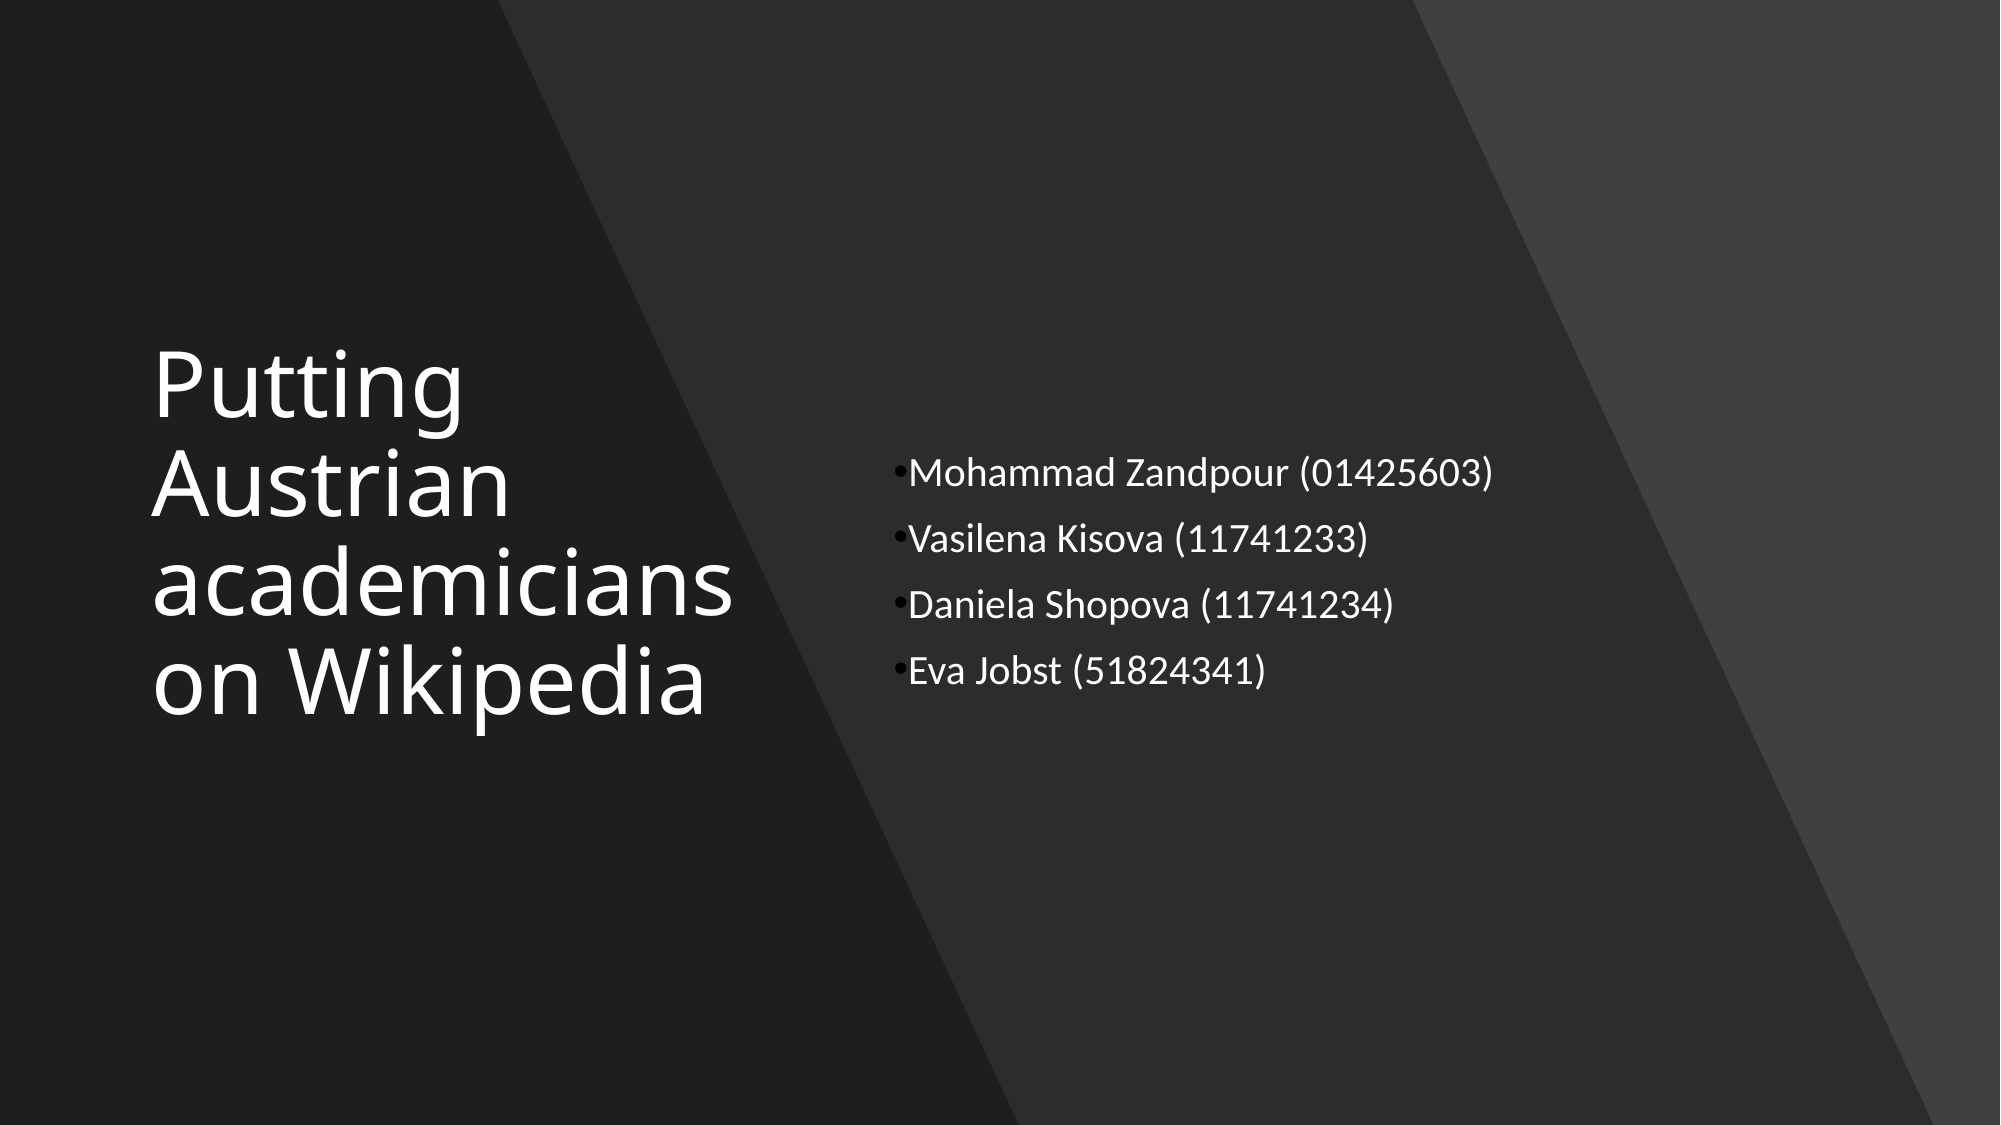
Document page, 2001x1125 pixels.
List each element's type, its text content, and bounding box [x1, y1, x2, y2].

text_box [0, 0, 2000, 1125]
title Putting Austrian academicians on Wikipedia [136, 59, 789, 1014]
subtitle Mohammad Zandpour (01425603) Vasilena Kisova (11741233) Daniela Shopova (11741234) Eva Jobst (51824341) [878, 59, 1863, 1014]
